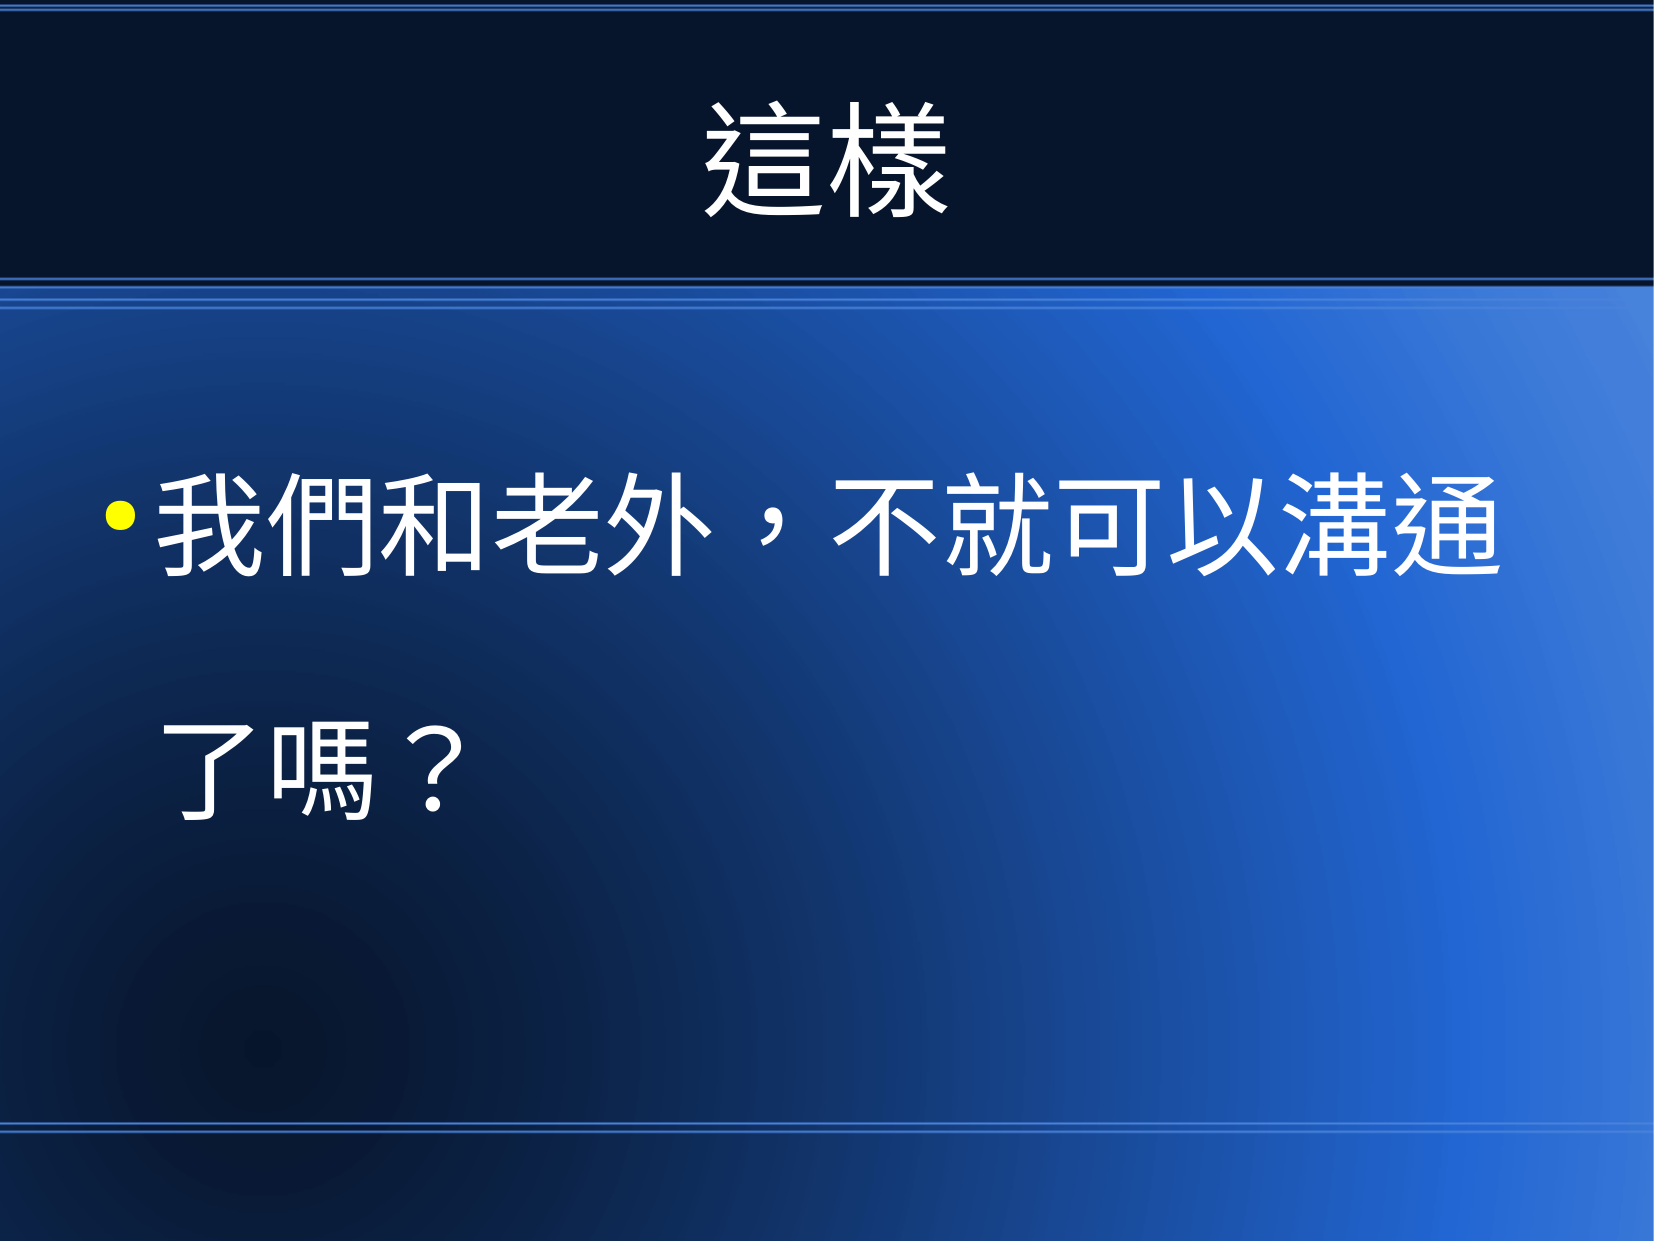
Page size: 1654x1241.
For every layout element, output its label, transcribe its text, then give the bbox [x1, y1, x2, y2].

picture [0, 0, 1654, 1241]
title 這樣 [82, 49, 1571, 257]
list 我們和老外，不就可以溝通了嗎？ [82, 355, 1571, 1241]
